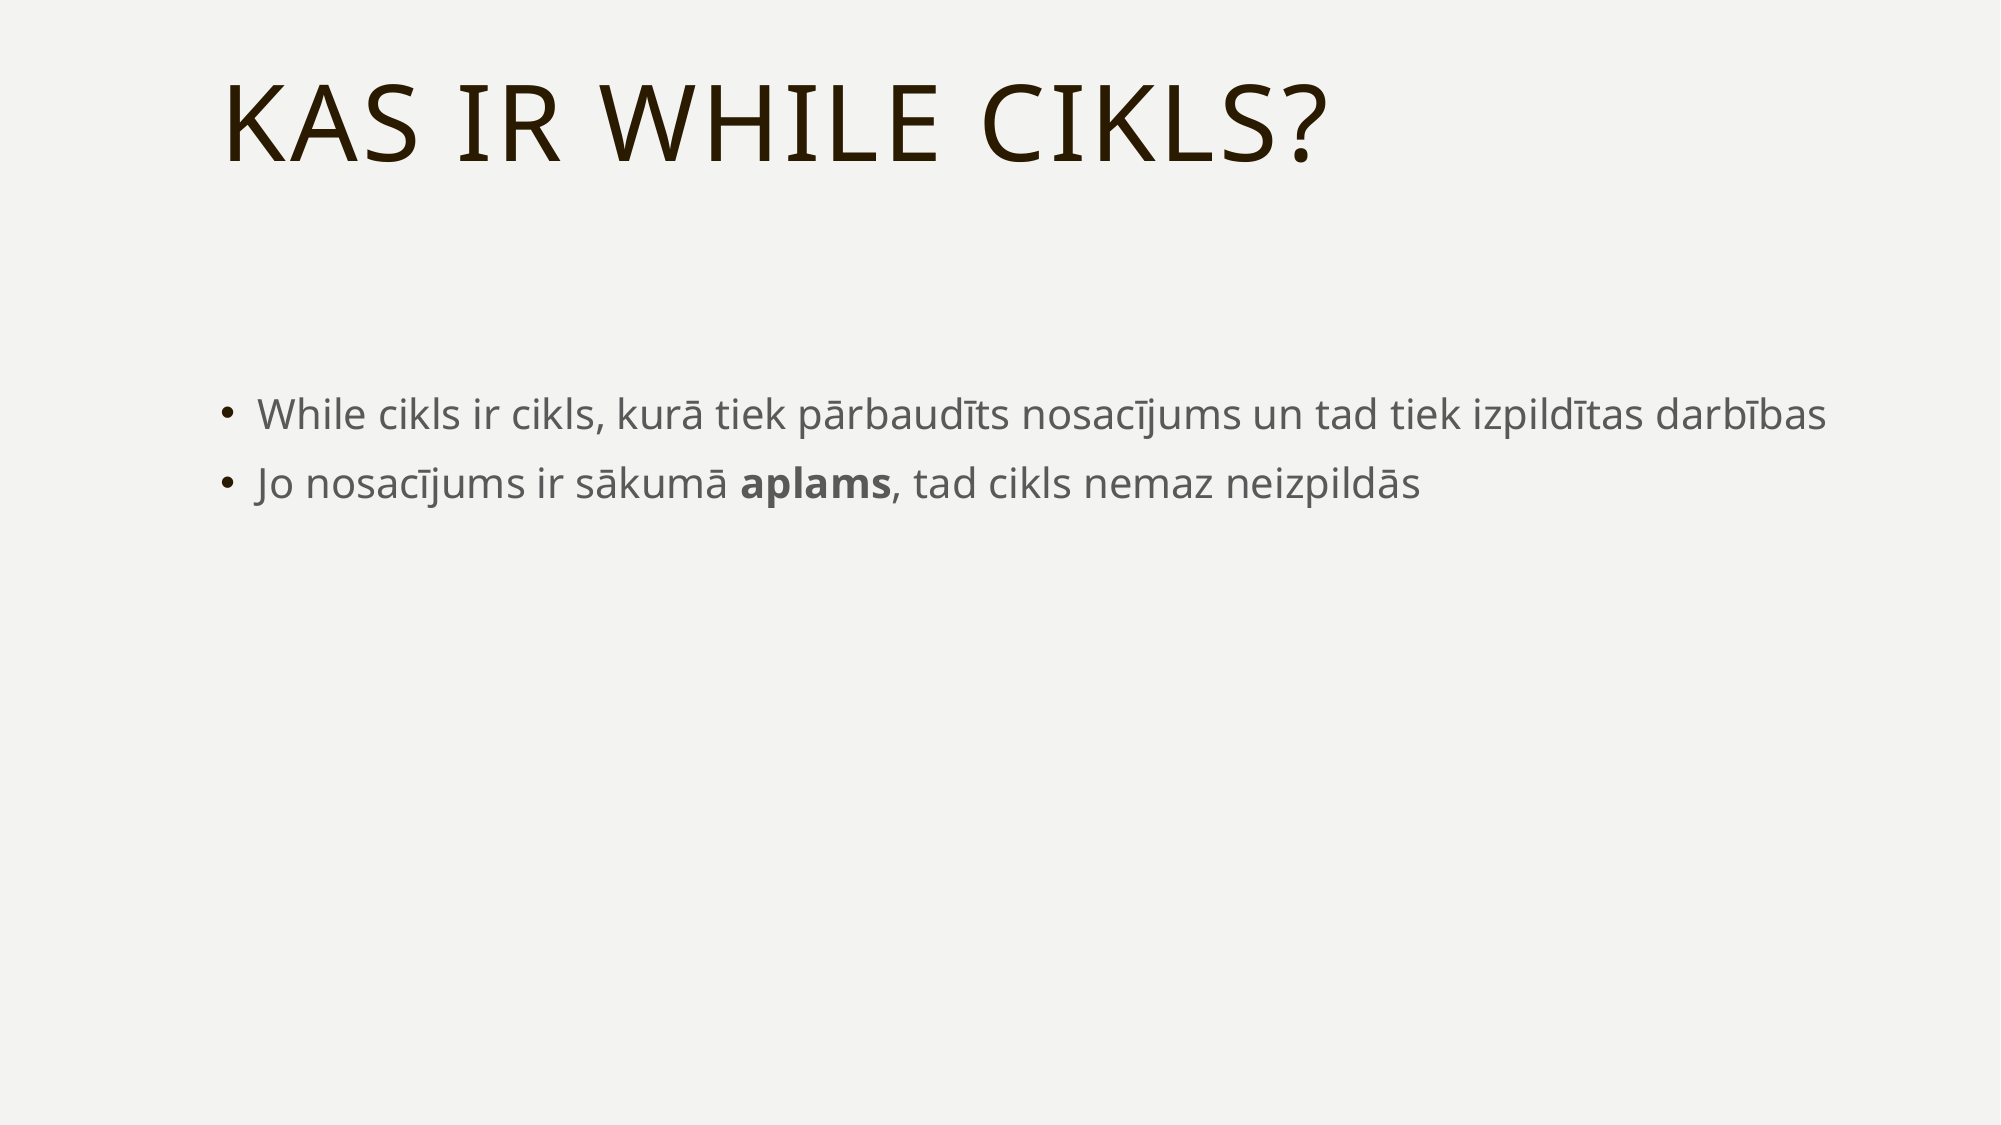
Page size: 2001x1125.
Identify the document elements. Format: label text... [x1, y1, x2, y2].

title Kas ir while cikls? [205, 62, 1876, 308]
list While cikls ir cikls, kurā tiek pārbaudīts nosacījums un tad tiek izpildītas darbības Jo nosacījums ir sākumā aplams, tad cikls nemaz neizpildās [205, 375, 1876, 965]
